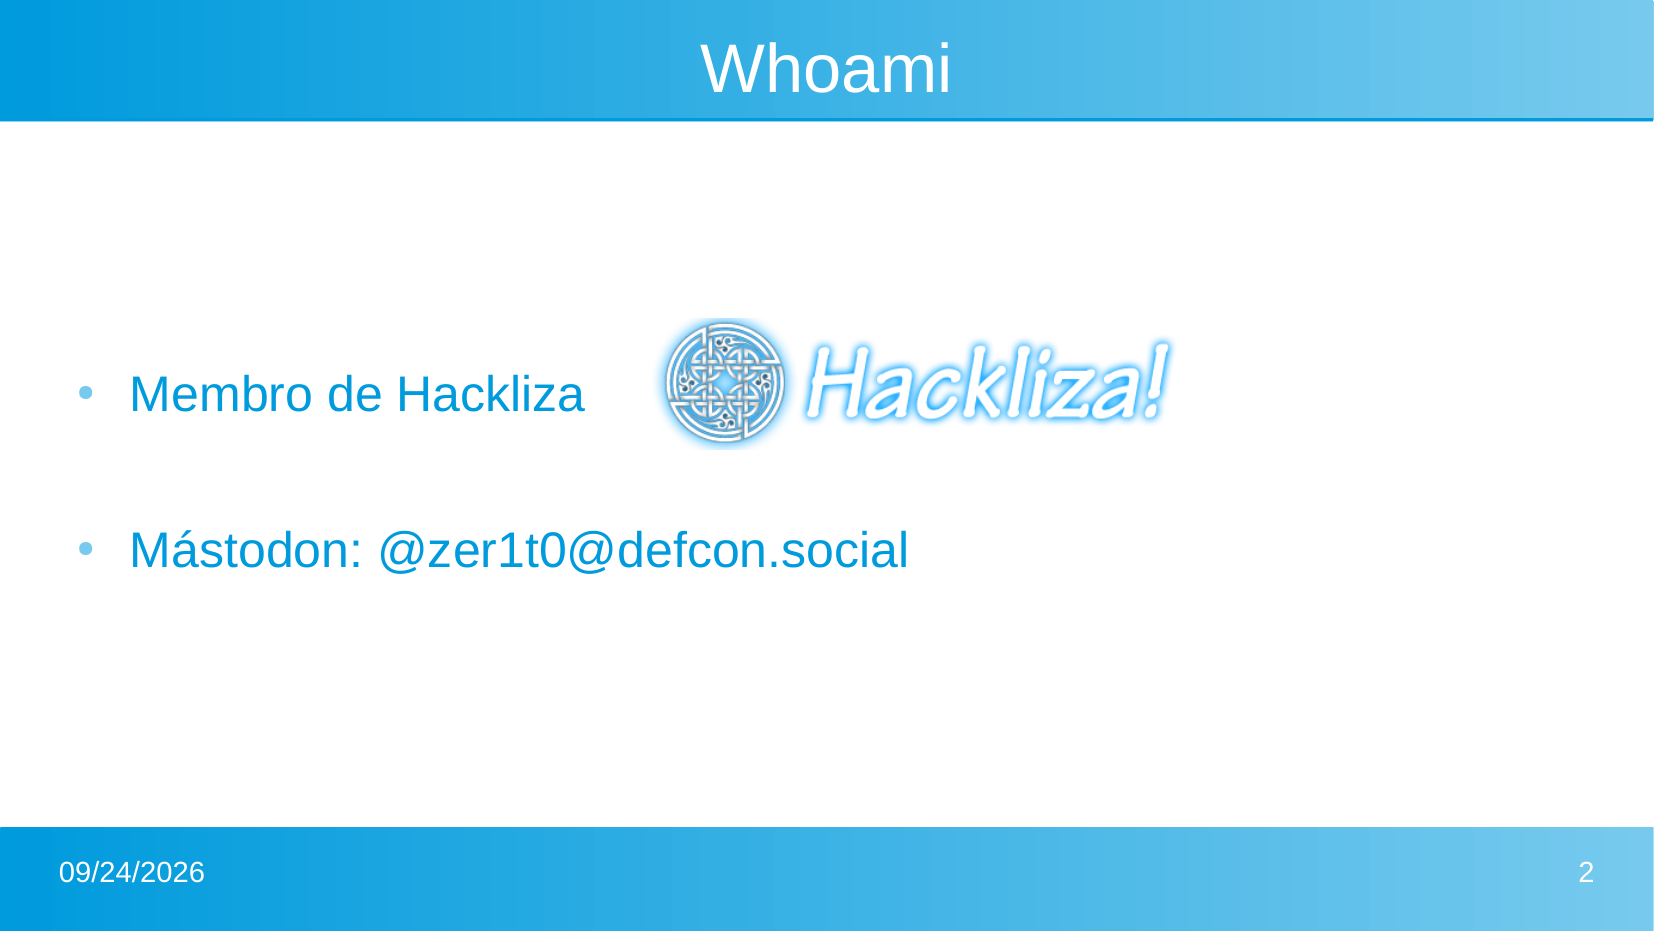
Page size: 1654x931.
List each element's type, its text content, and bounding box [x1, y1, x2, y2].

picture [637, 318, 1190, 451]
title Whoami [59, 29, 1595, 108]
list Membro de Hackliza Mástodon: @zer1t0@defcon.social [59, 177, 1595, 768]
